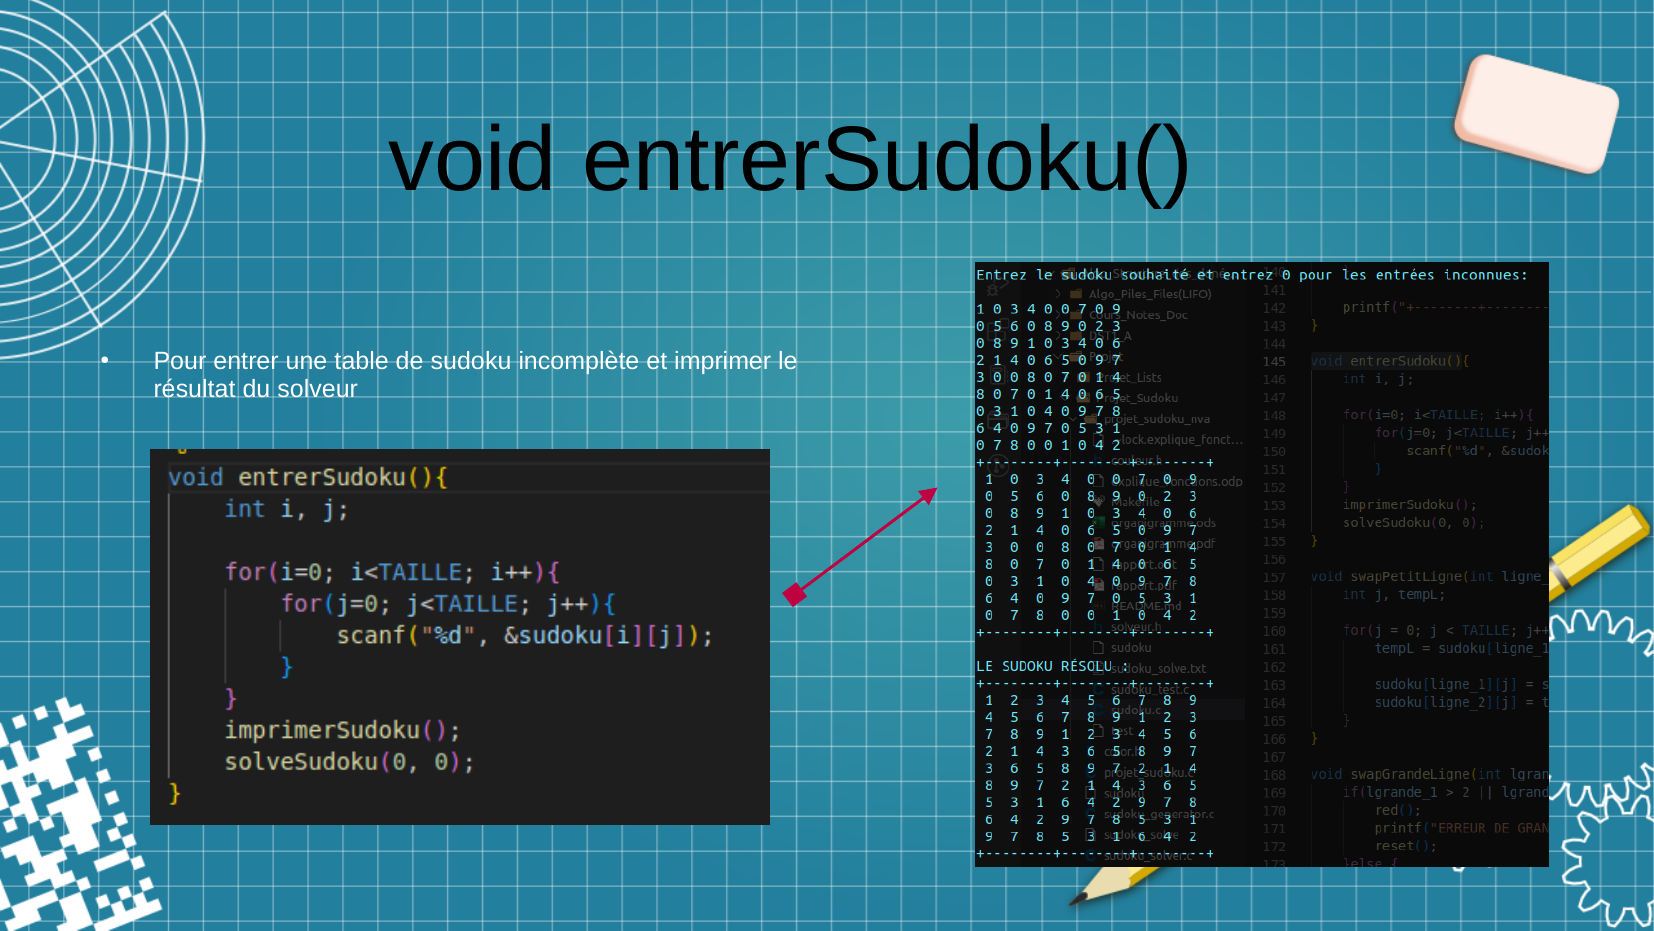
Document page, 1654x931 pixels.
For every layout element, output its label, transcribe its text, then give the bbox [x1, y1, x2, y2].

title void entrerSudoku() [82, 75, 1501, 243]
list Pour entrer une table de sudoku incomplète et imprimer le résultat du solveur [82, 347, 809, 563]
picture [0, 0, 1654, 931]
